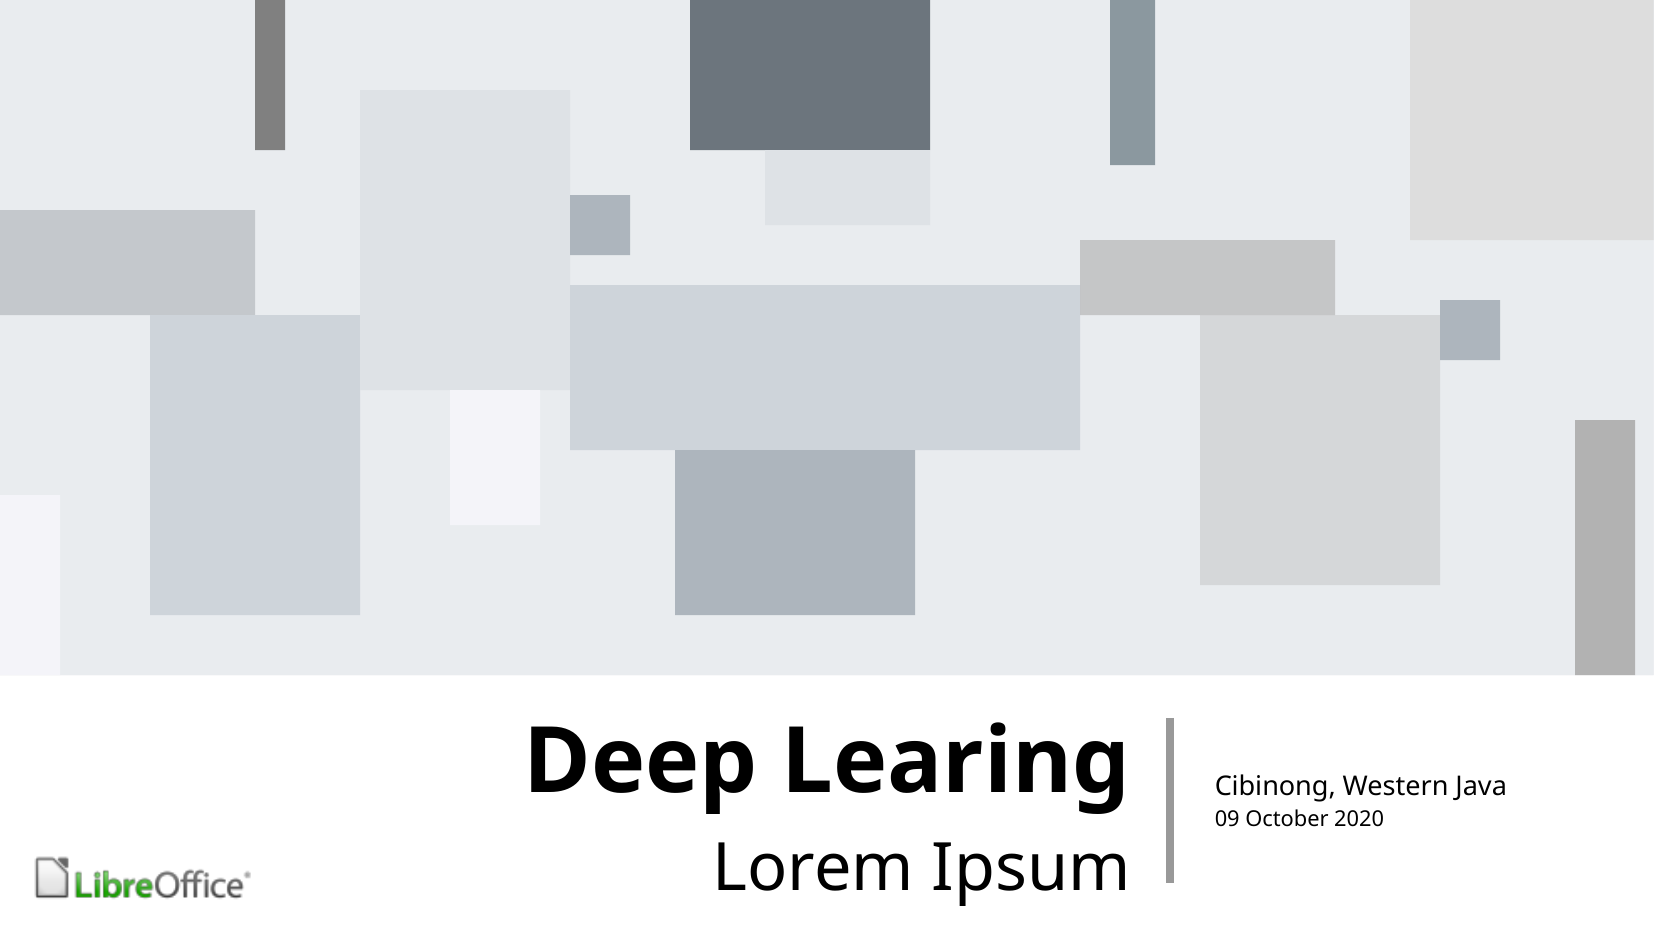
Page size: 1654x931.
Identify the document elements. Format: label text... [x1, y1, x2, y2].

picture [30, 852, 256, 903]
subtitle Lorem Ipsum [262, 819, 1132, 911]
text_box Cibinong, Western Java 09 October 2020 [1200, 759, 1591, 841]
title Deep Learing [262, 693, 1132, 819]
